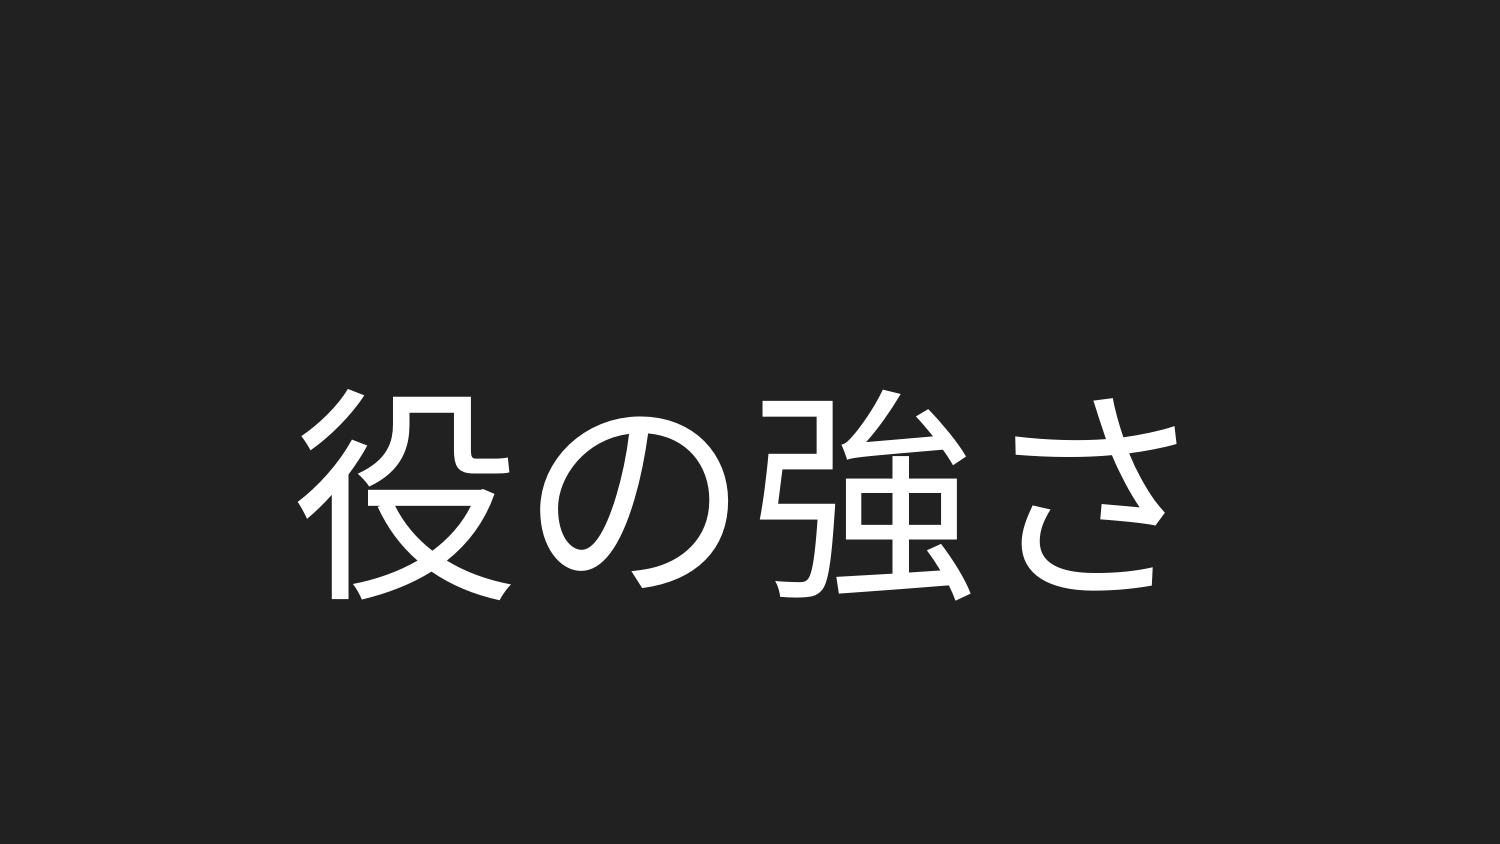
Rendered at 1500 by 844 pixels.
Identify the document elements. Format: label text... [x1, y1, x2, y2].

list 役の強さ [51, 189, 1449, 750]
